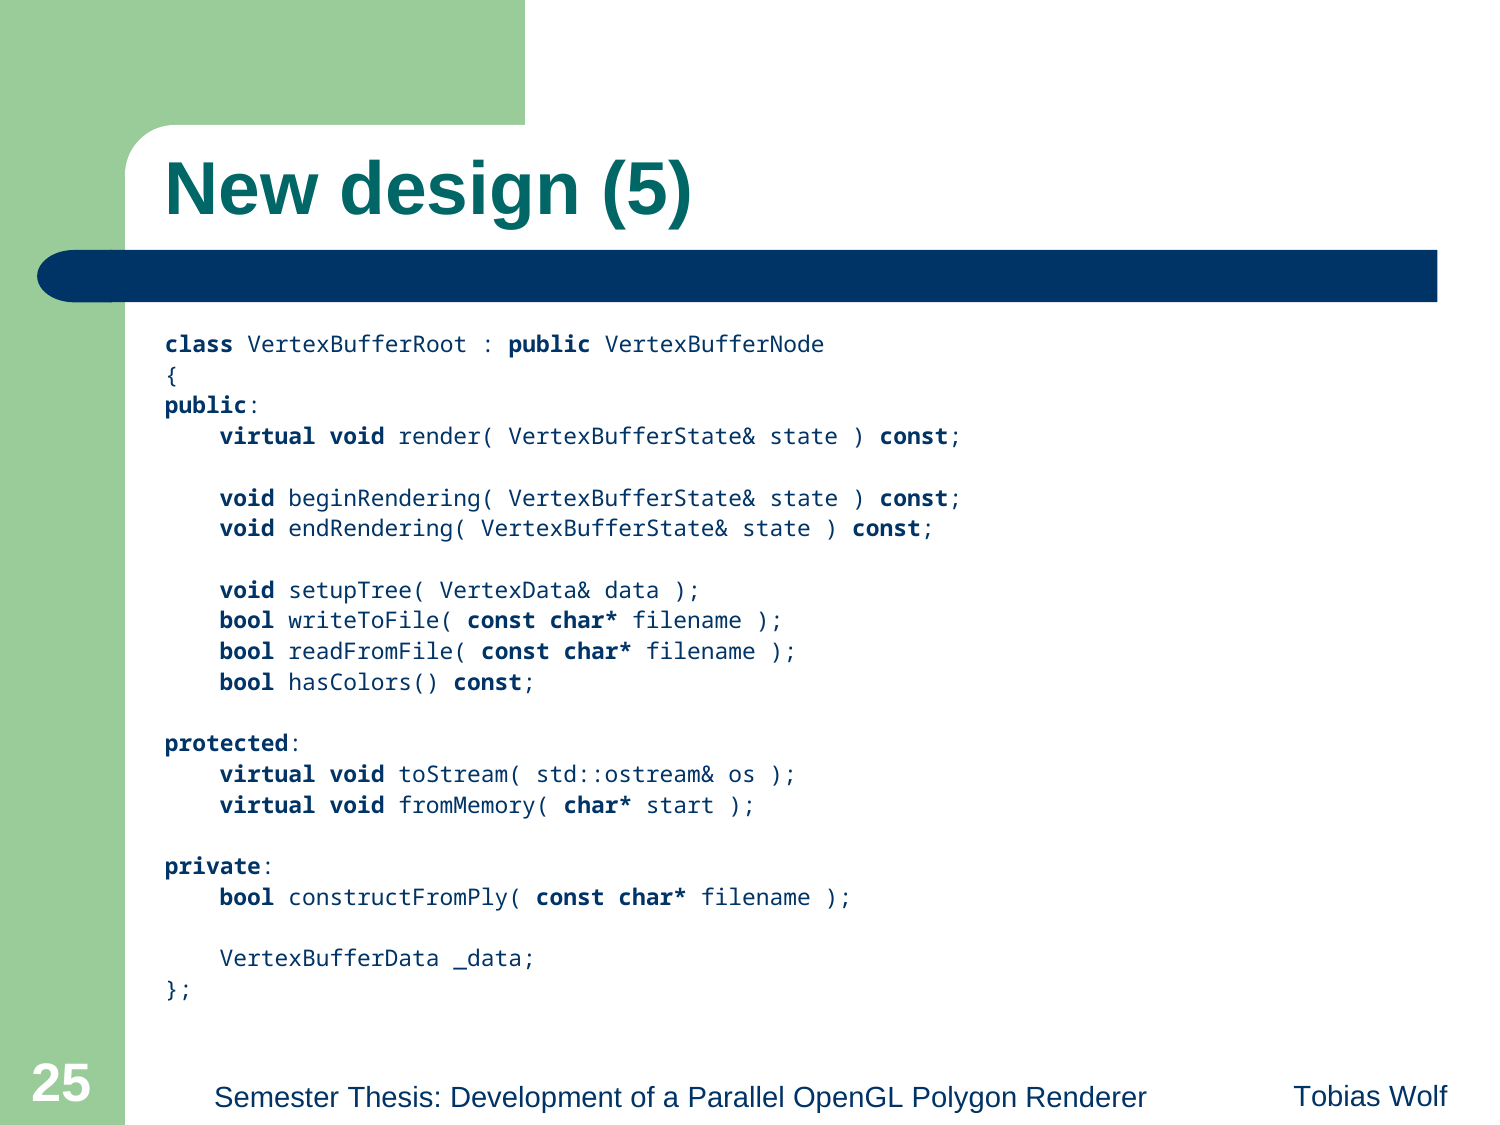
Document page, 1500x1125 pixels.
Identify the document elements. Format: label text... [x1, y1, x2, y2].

list class VertexBufferRoot : public VertexBufferNode { public: virtual void render( VertexBufferState& state ) const; void beginRendering( VertexBufferState& state ) const; void endRendering( VertexBufferState& state ) const; void setupTree( VertexData& data ); bool writeToFile( const char* filename ); bool readFromFile( const char* filename ); bool hasColors() const; protected: virtual void toStream( std::ostream& os ); virtual void fromMemory( char* start ); private: bool constructFromPly( const char* filename ); VertexBufferData _data; }; [149, 324, 1463, 1001]
title New design (5) [149, 124, 1463, 238]
